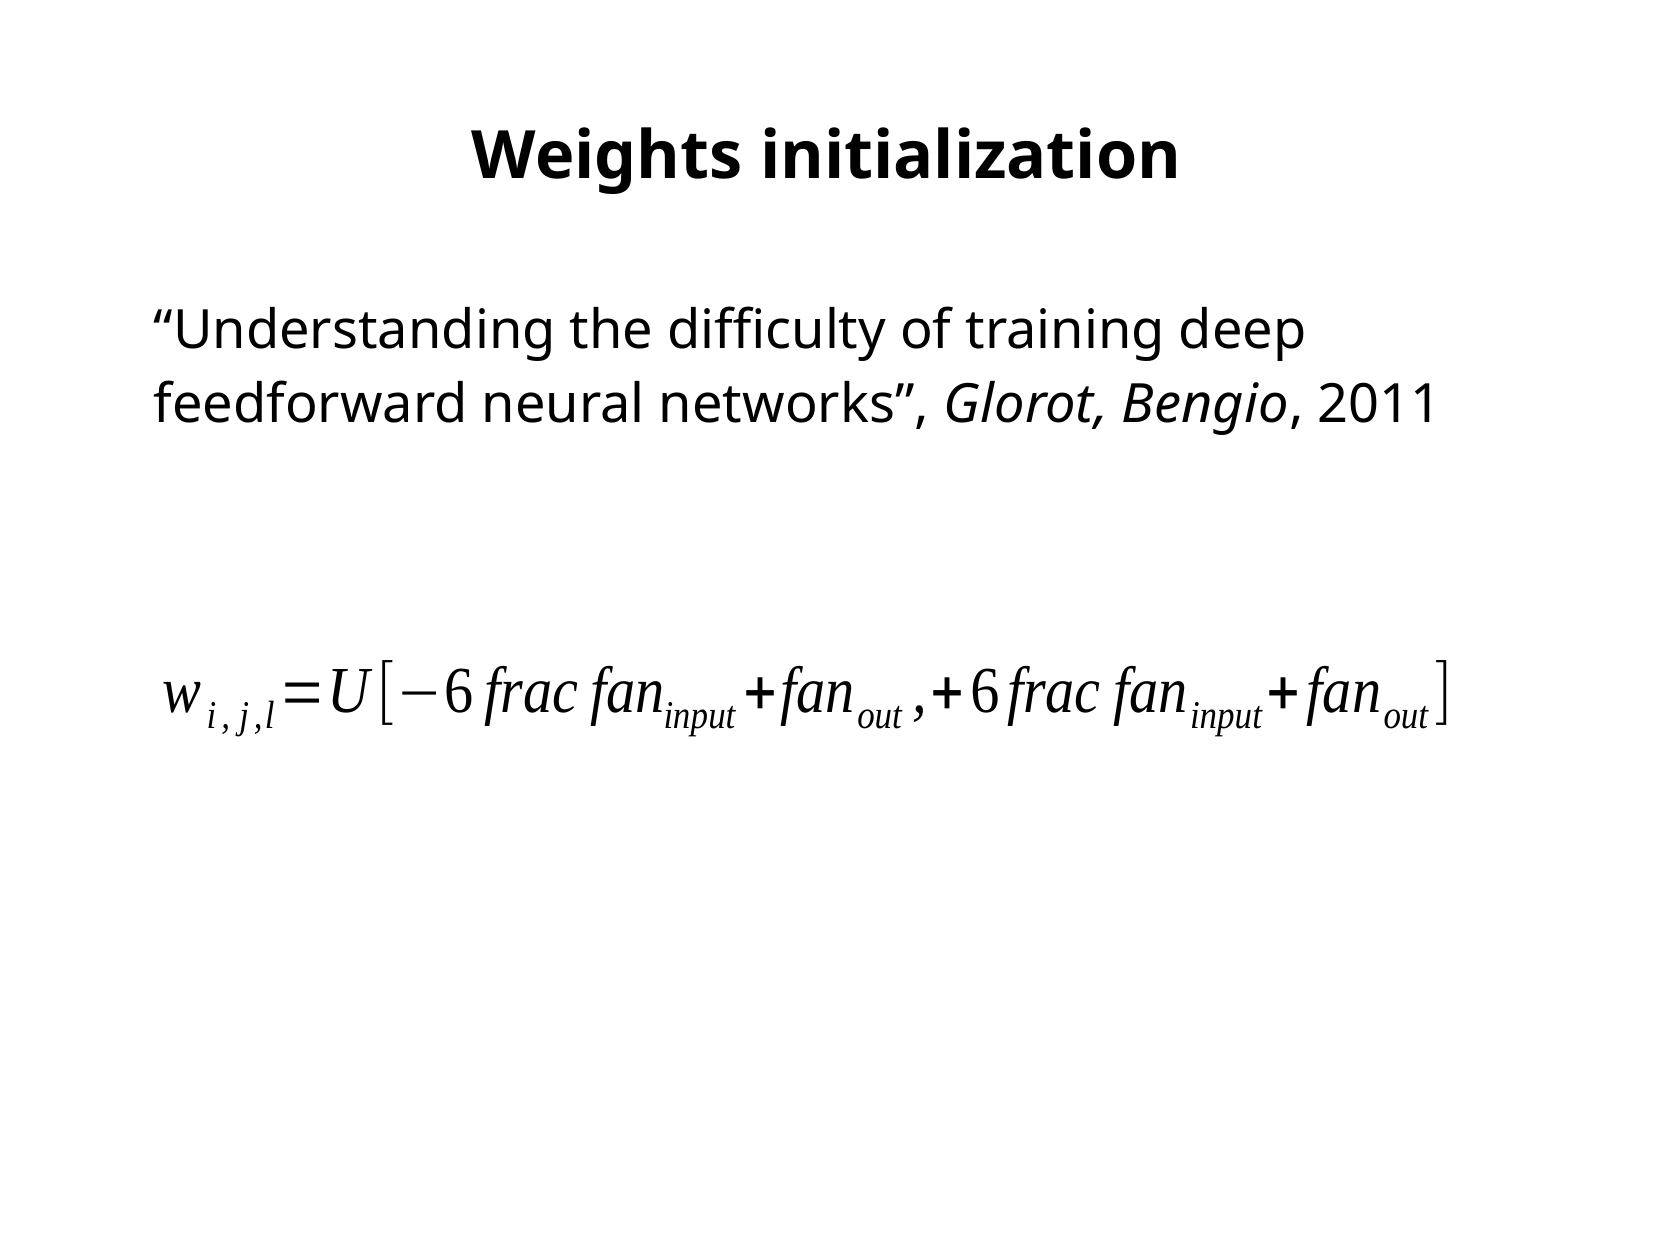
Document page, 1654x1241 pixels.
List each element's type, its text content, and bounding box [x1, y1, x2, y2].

chart [148, 654, 1466, 739]
list “Understanding the difficulty of training deep feedforward neural networks”, Glorot, Bengio, 2011 [82, 290, 1571, 1010]
title Weights initialization [82, 49, 1571, 257]
